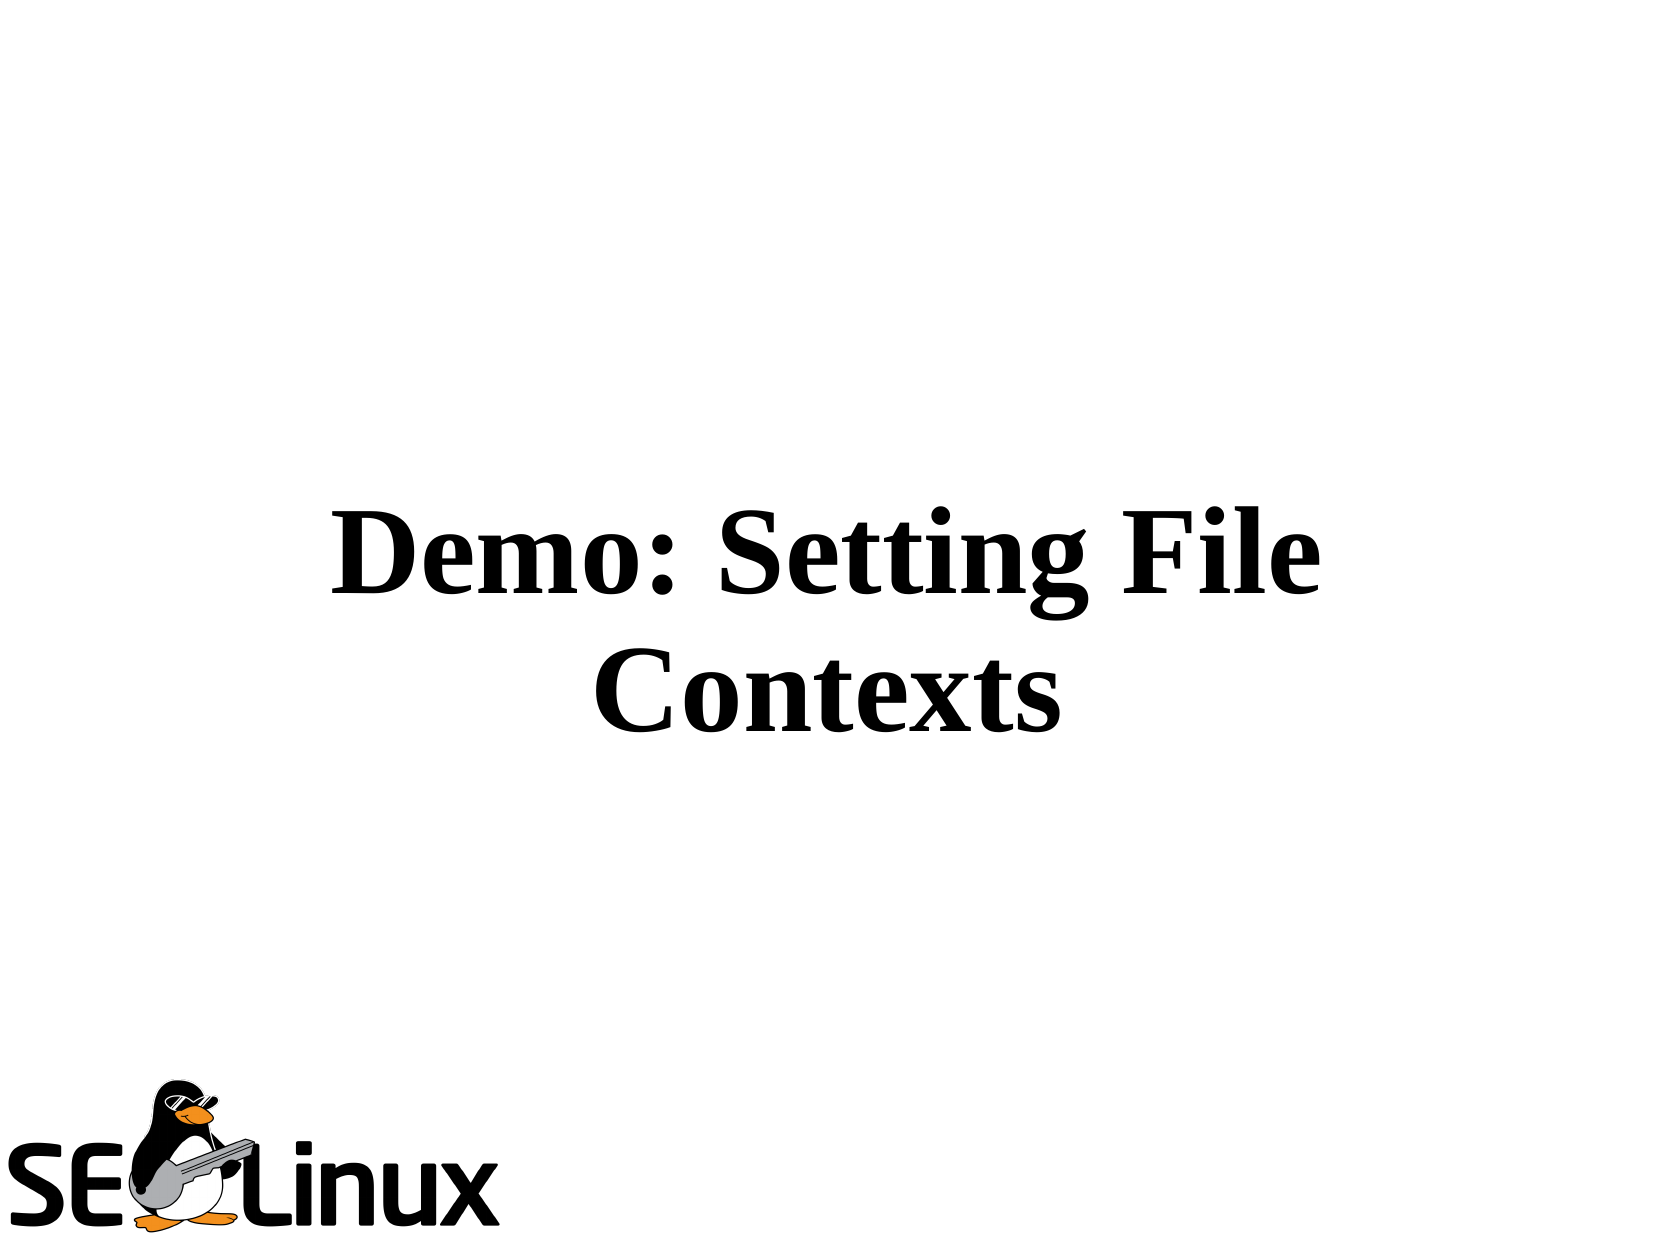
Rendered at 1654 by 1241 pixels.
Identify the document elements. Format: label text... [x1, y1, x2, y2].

picture [0, 919, 526, 1241]
title Demo: Setting File Contexts [82, 481, 1571, 759]
